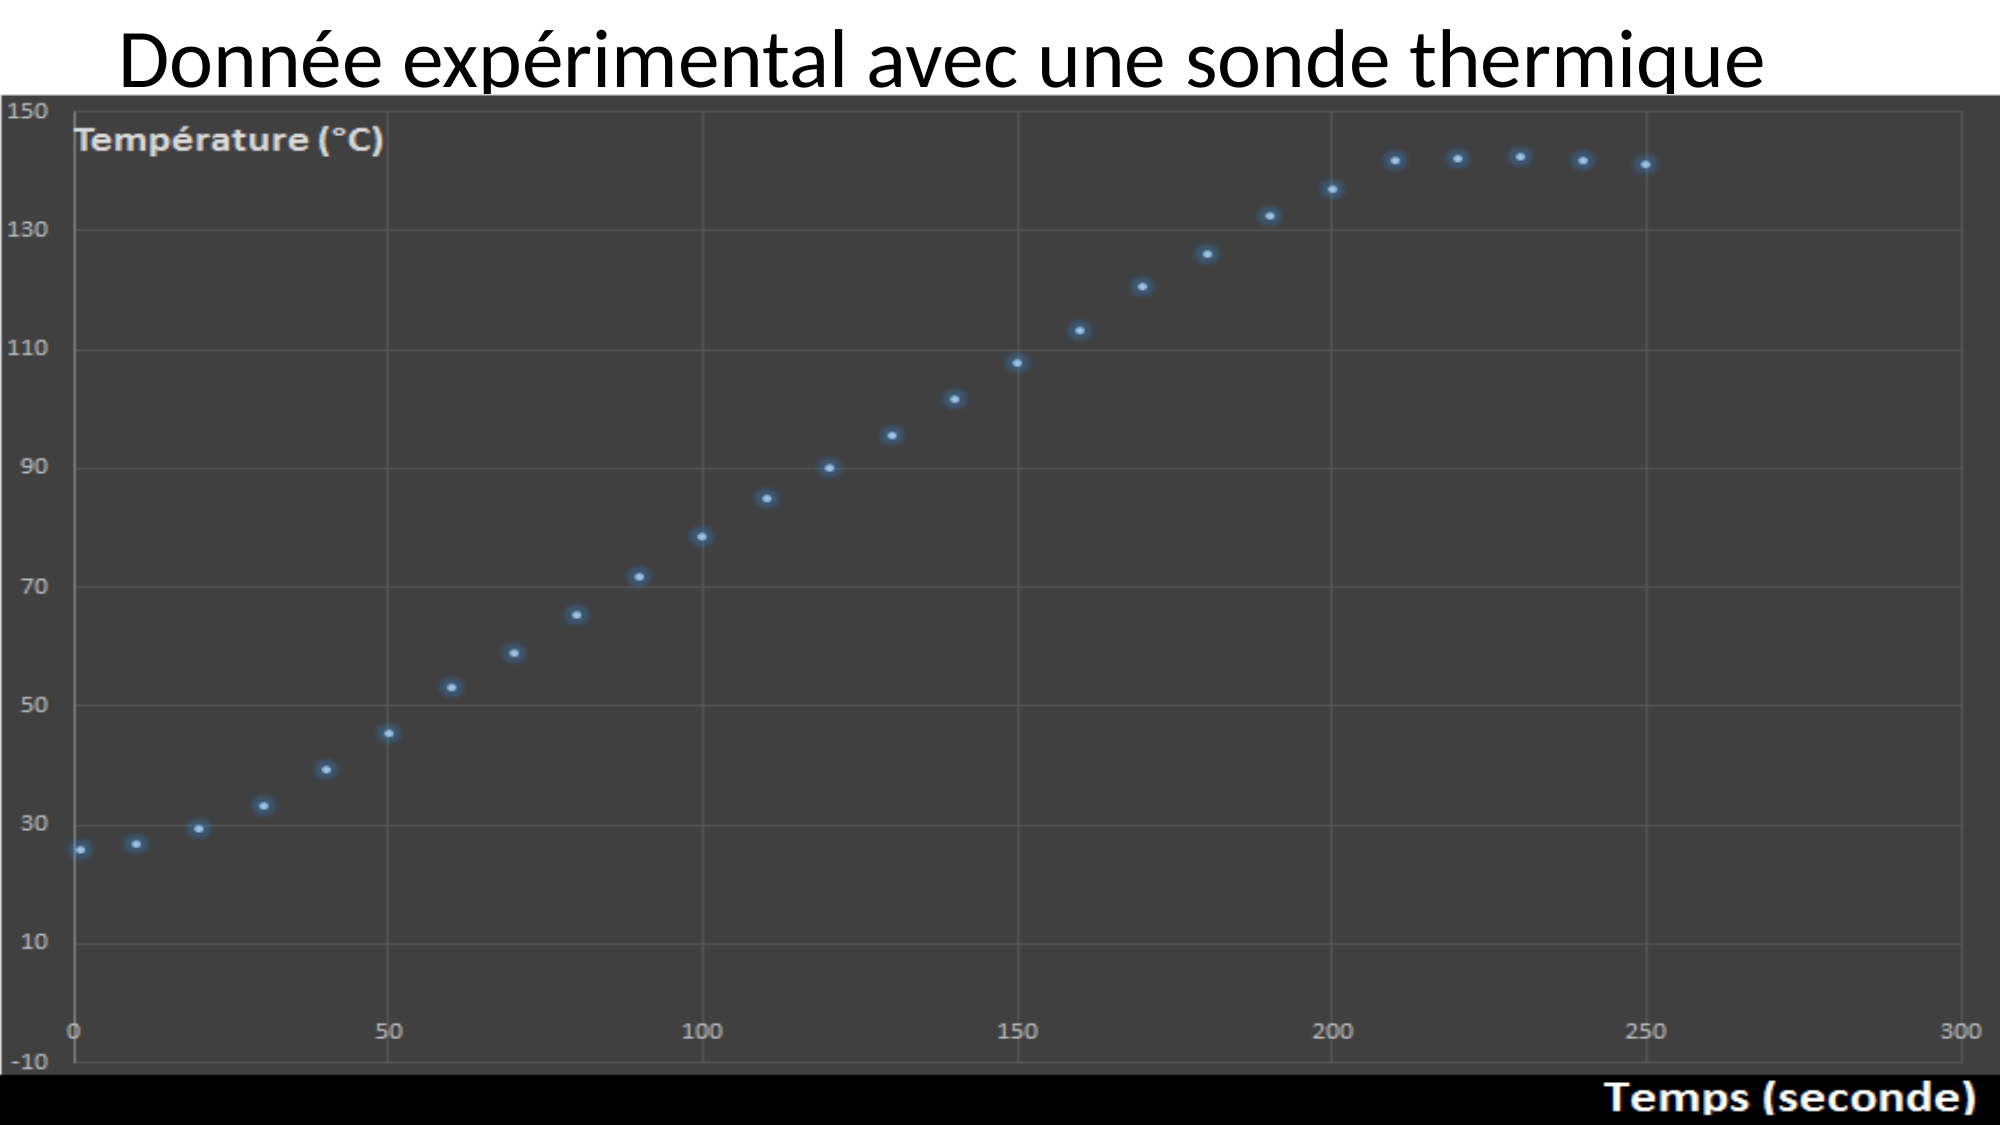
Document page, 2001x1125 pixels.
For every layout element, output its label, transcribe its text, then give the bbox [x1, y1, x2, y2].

picture [0, 94, 2000, 1125]
title Donnée expérimental avec une sonde thermique [118, 0, 1926, 94]
